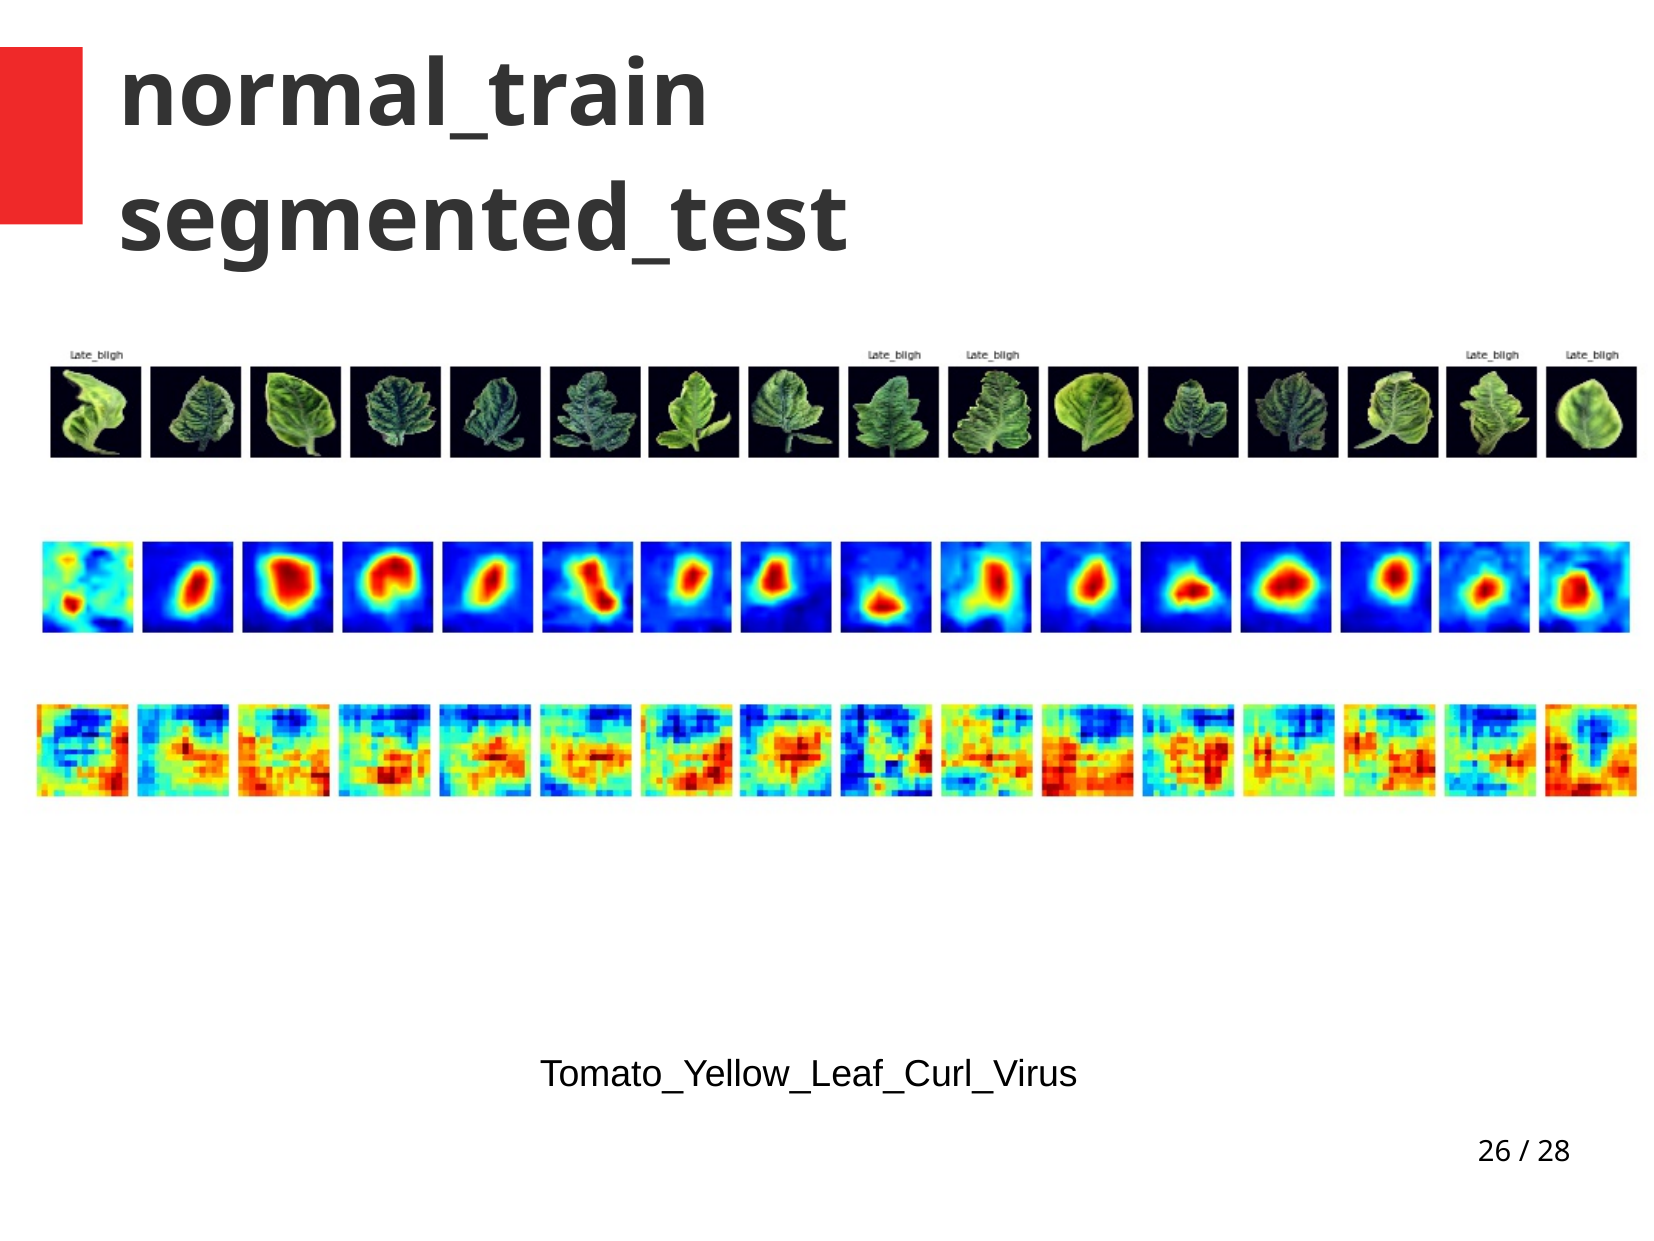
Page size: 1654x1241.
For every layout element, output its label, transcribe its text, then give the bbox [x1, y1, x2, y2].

picture [0, 689, 1654, 834]
picture [0, 525, 1647, 670]
title normal_train segmented_test [118, 45, 1571, 260]
picture [0, 339, 1654, 496]
text_box Tomato_Yellow_Leaf_Curl_Virus [525, 1044, 1185, 1102]
